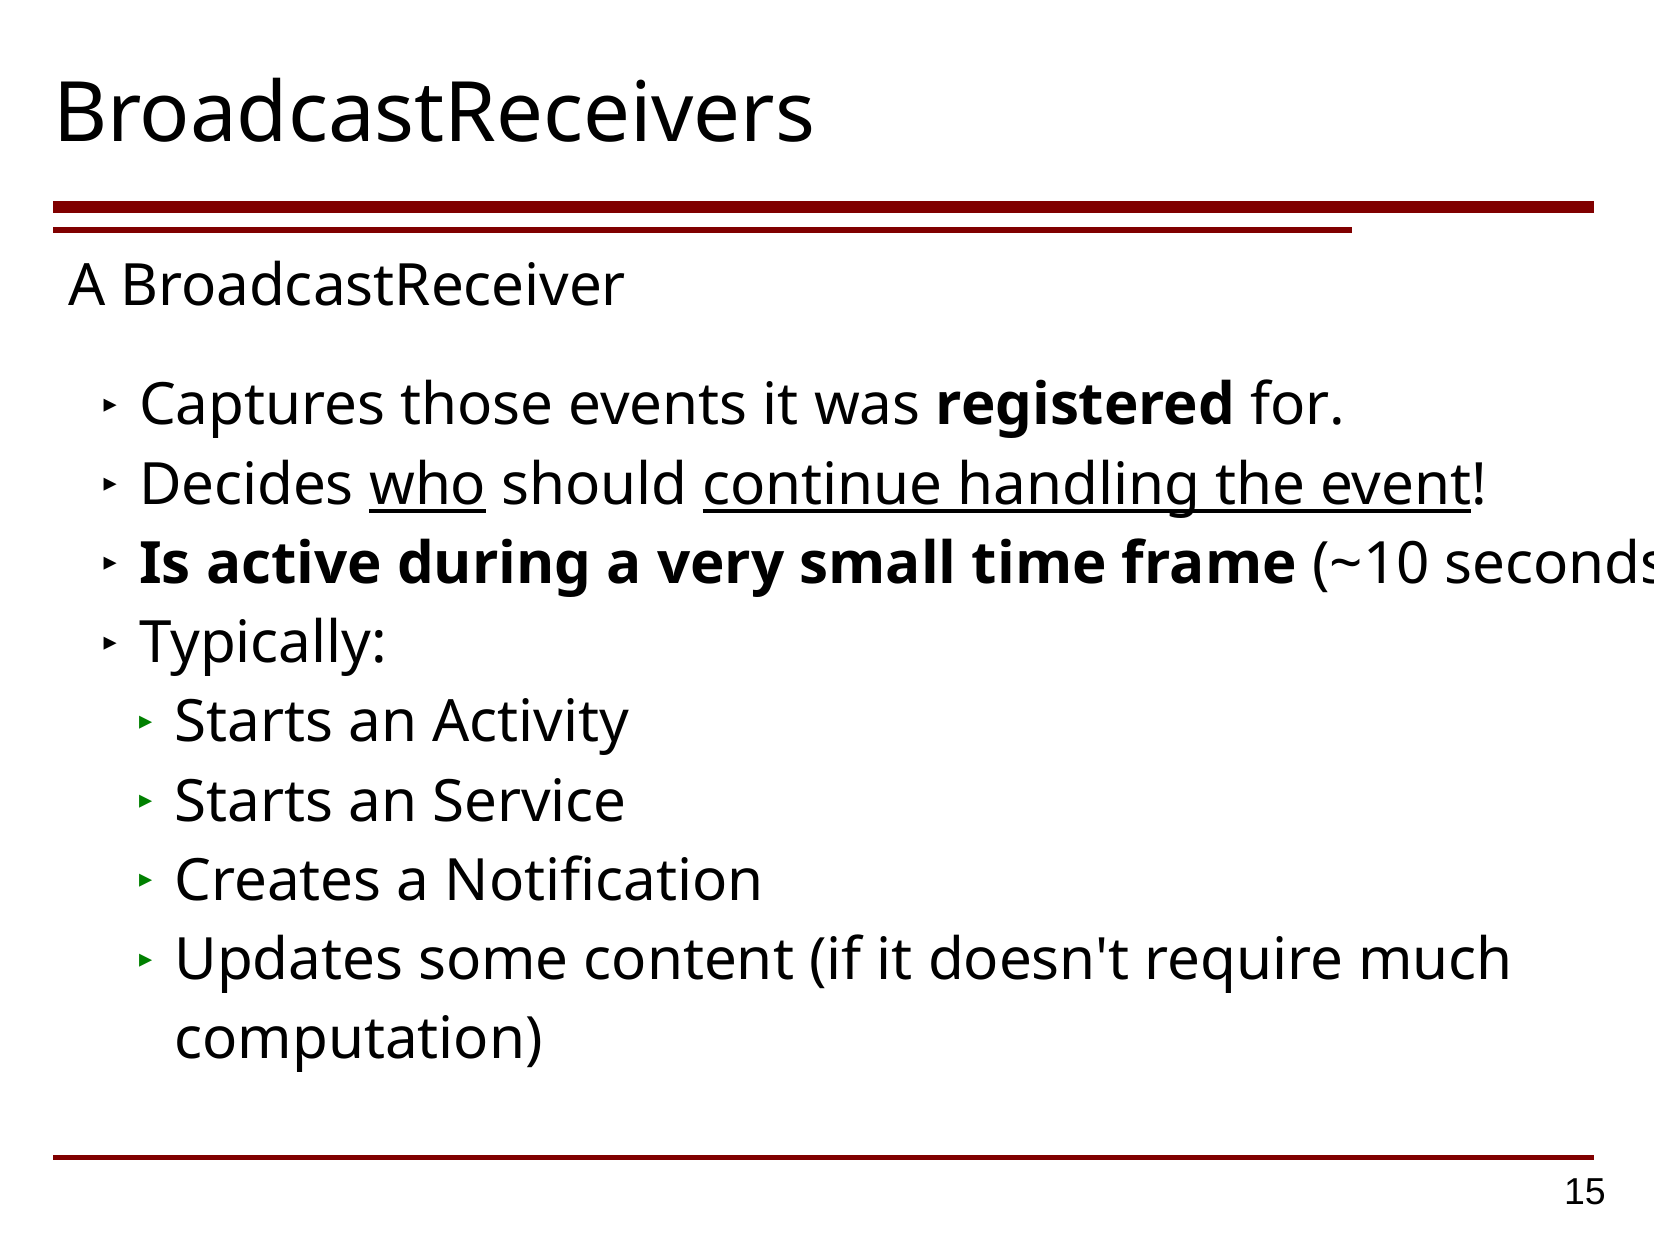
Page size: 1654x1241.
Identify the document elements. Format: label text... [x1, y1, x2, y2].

text_box A BroadcastReceiver Captures those events it was registered for. Decides who should continue handling the event! Is active during a very small time frame (~10 seconds). Typically: Starts an Activity Starts an Service Creates a Notification Updates some content (if it doesn't require much computation) [53, 236, 1570, 1071]
text_box <número> [35, 1163, 1654, 1221]
subtitle BroadcastReceivers [53, 48, 1542, 172]
